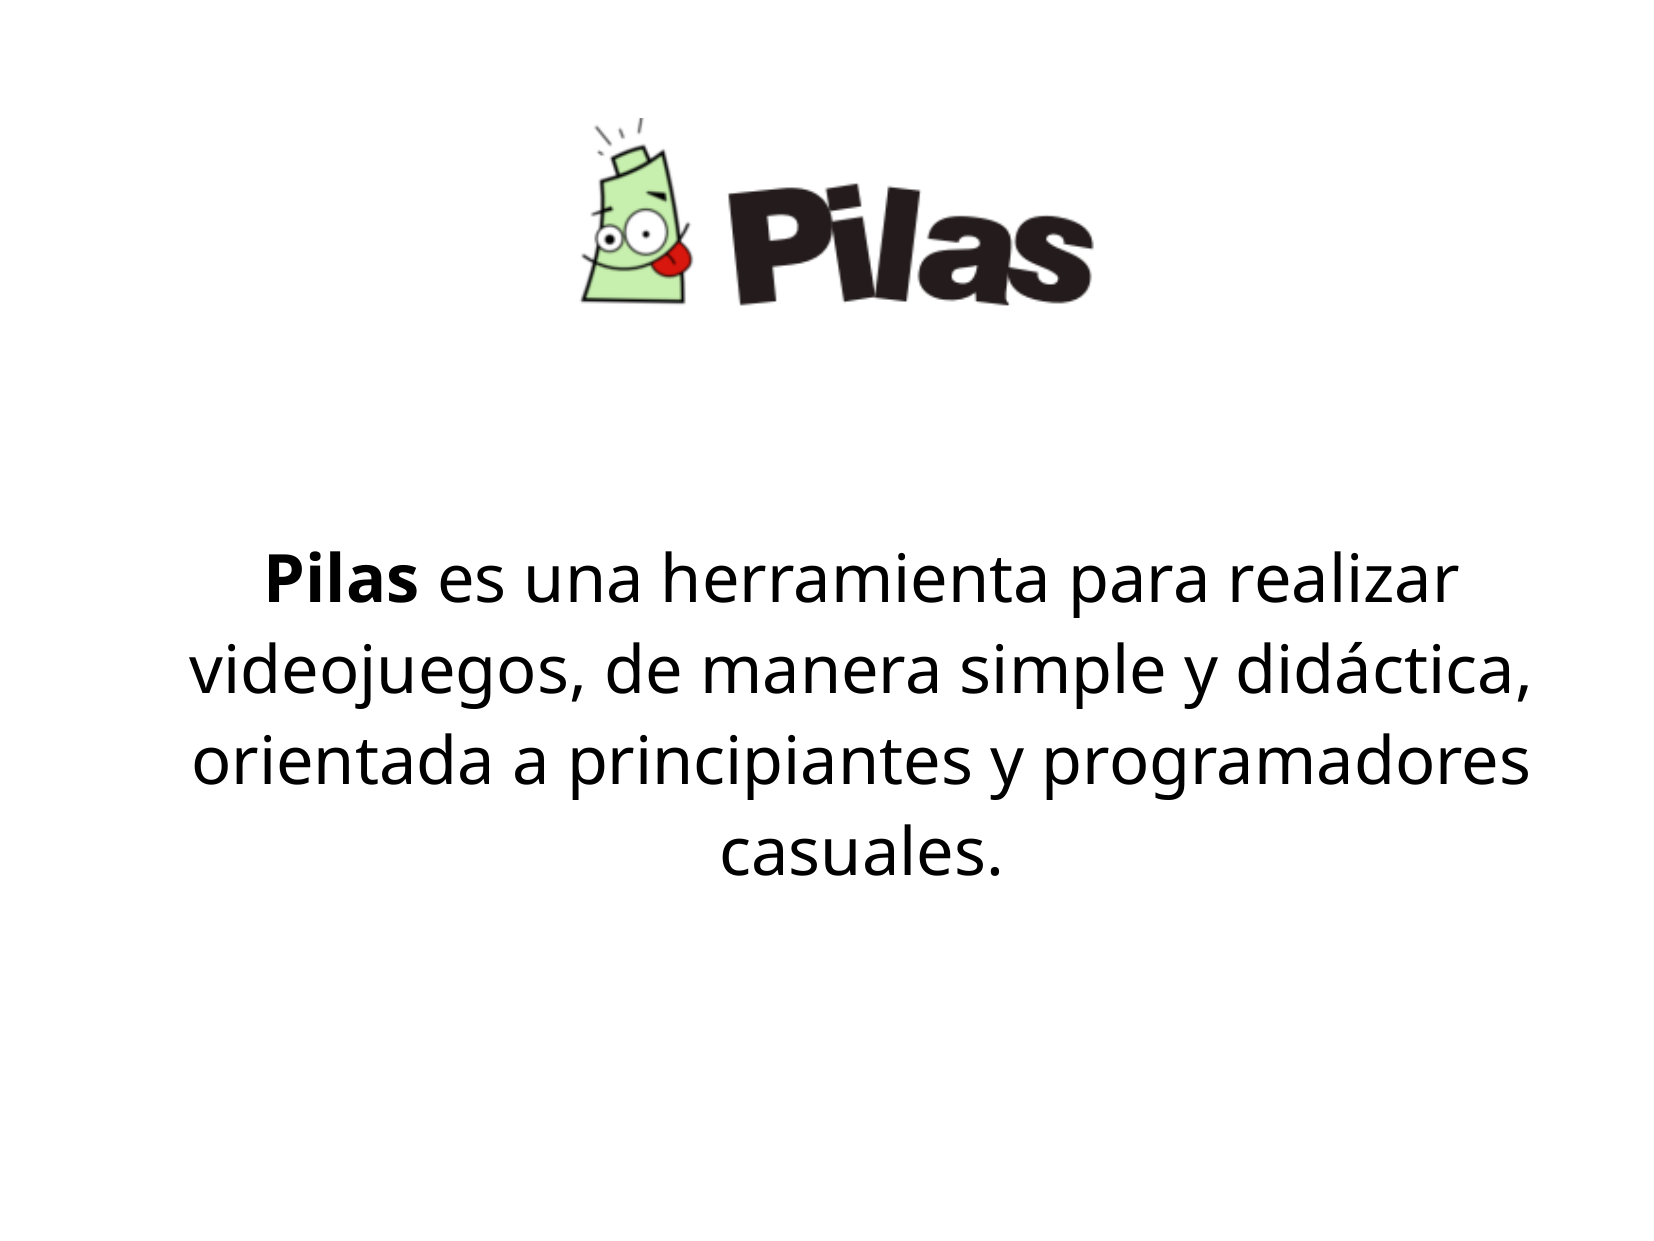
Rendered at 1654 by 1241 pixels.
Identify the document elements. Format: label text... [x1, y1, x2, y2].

picture [561, 118, 1128, 317]
list Pilas es una herramienta para realizar videojuegos, de manera simple y didáctica, orientada a principiantes y programadores casuales. [82, 531, 1571, 1168]
